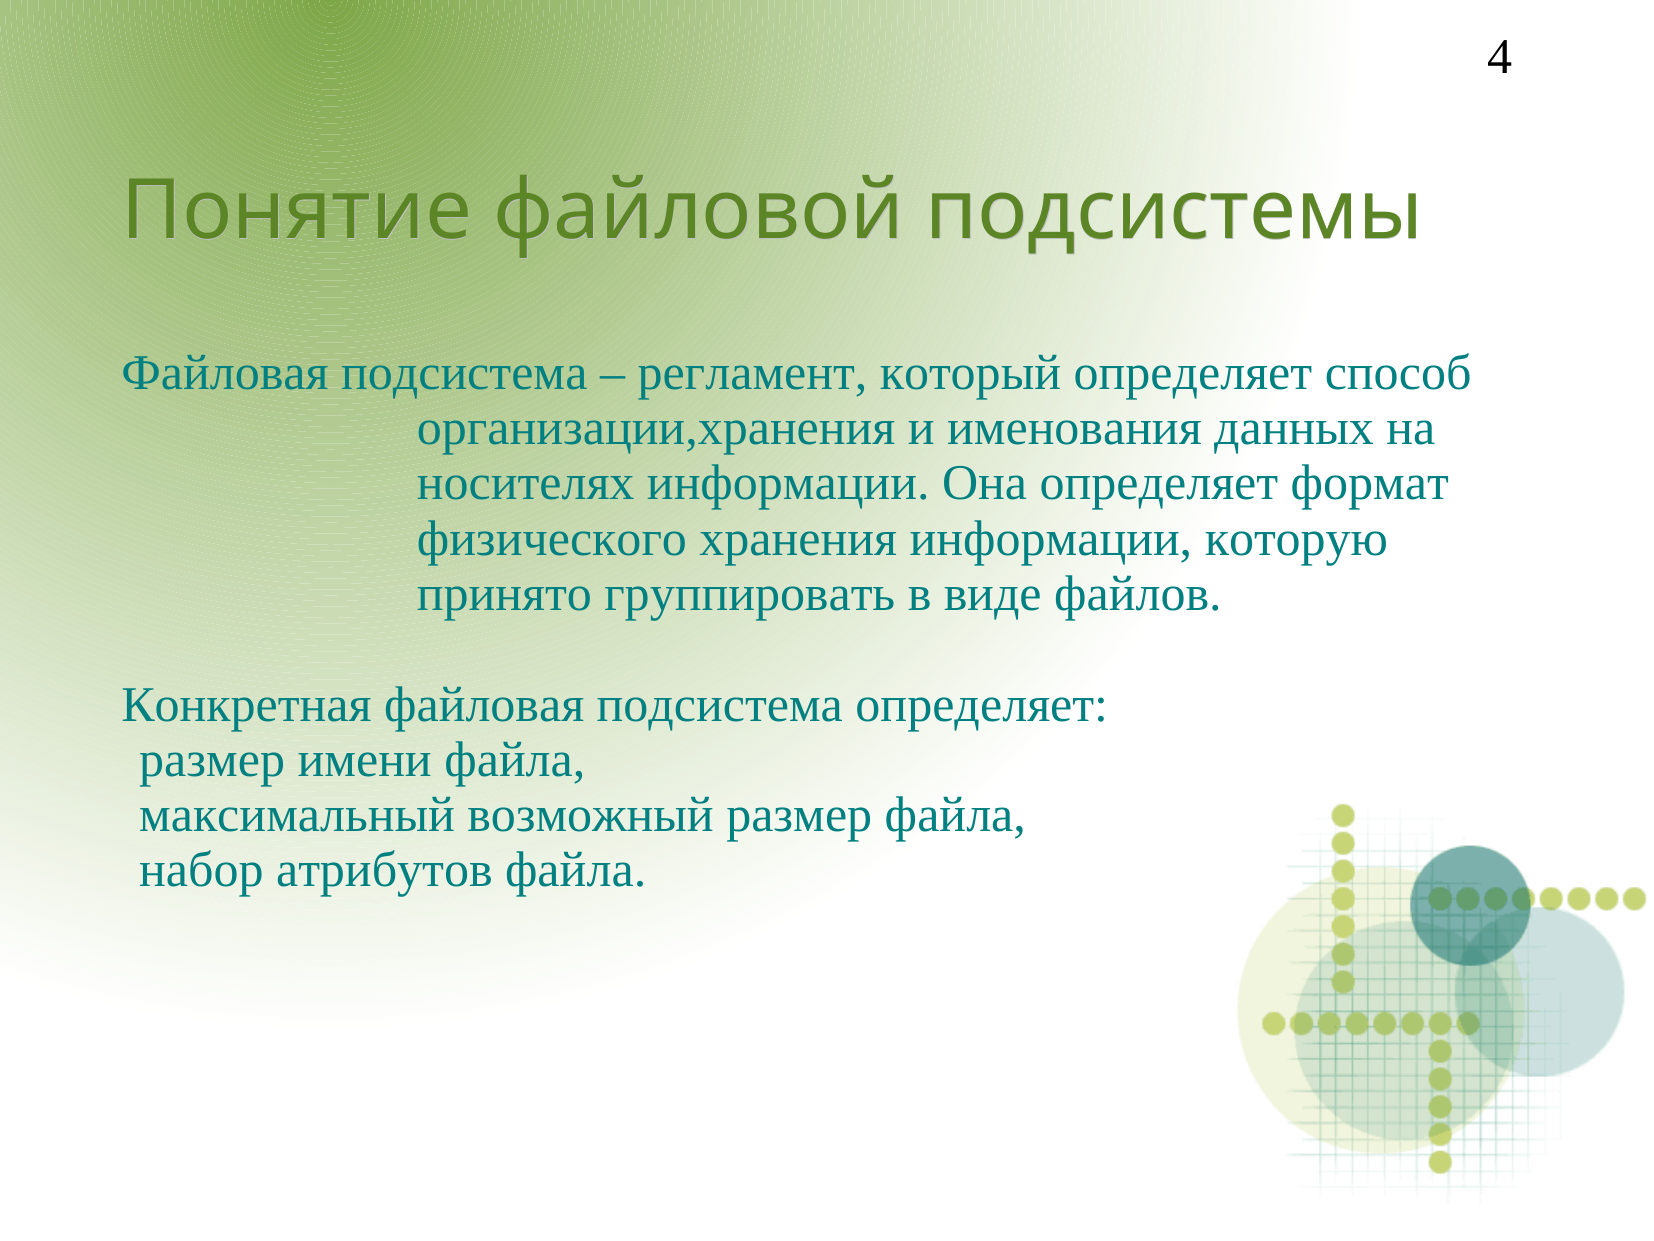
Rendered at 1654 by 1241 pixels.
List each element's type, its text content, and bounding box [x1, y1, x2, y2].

title Понятие файловой подсистемы [121, 102, 1534, 311]
text_box <номер> [1498, 29, 1654, 89]
subtitle Файловая подсистема – регламент, который определяет способ организации,хранения и именования данных на носителях информации. Она определяет формат физического хранения информации, которую принято группировать в виде файлов. Конкретная файловая подсиcтема определяет: размер имени файла, максимальный возможный размер файла, набор атрибутов файла. [121, 344, 1534, 1127]
picture [1224, 792, 1654, 1211]
